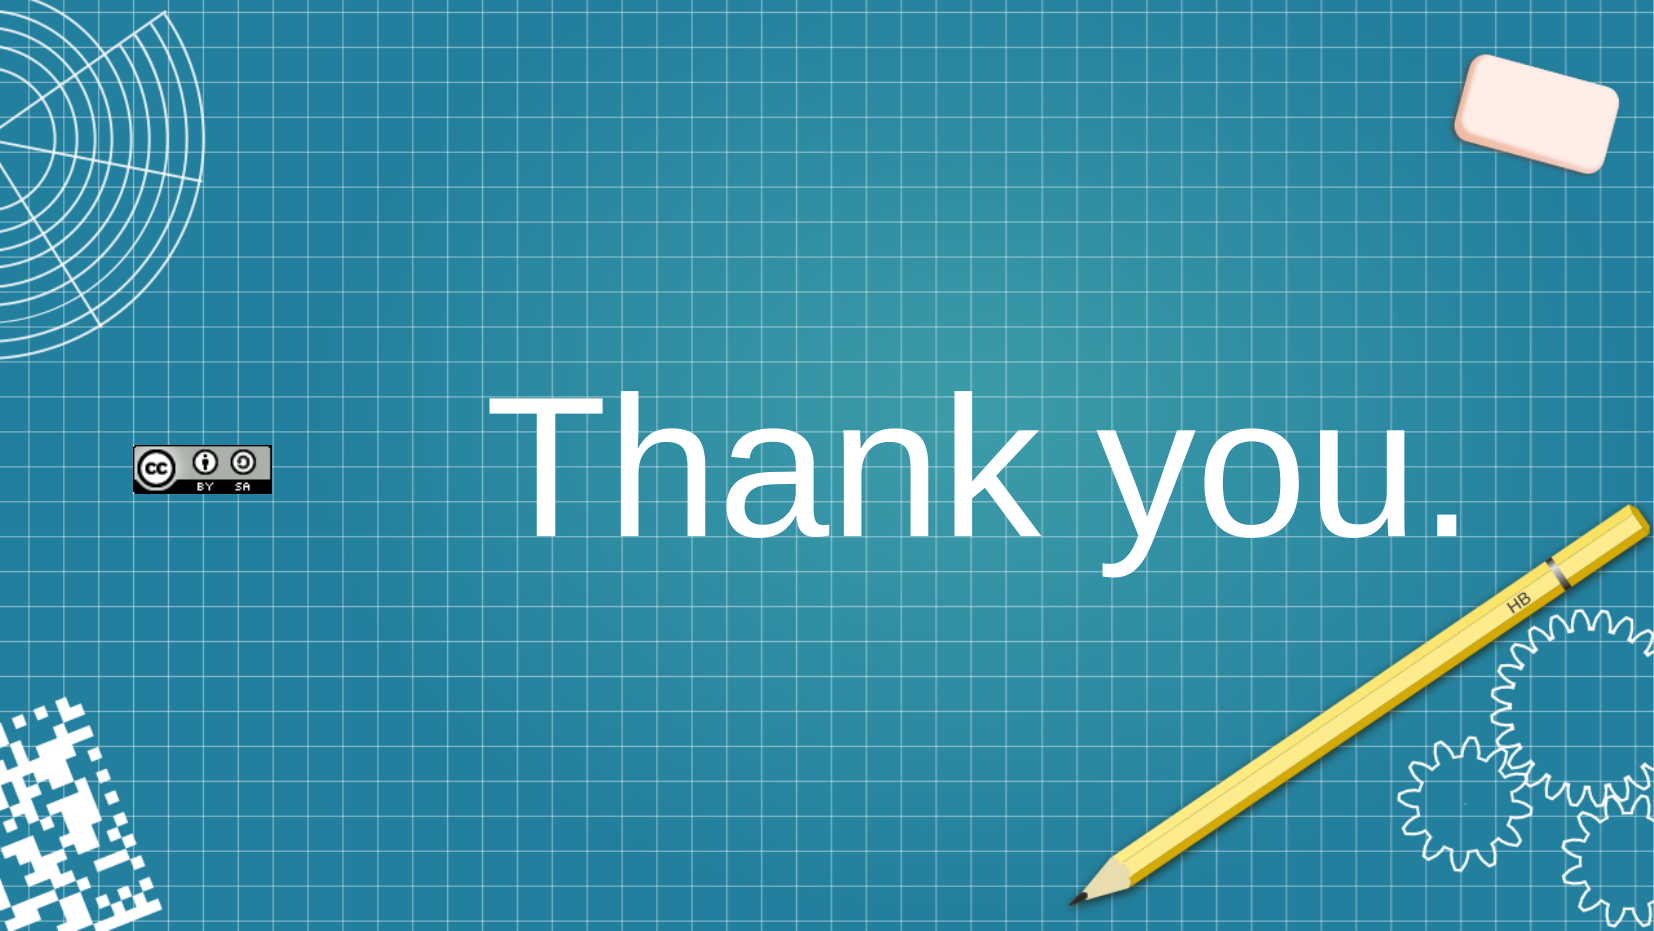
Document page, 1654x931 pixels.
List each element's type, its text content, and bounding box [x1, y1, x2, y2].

title Thank you. [389, 355, 1571, 580]
picture [0, 0, 1654, 931]
